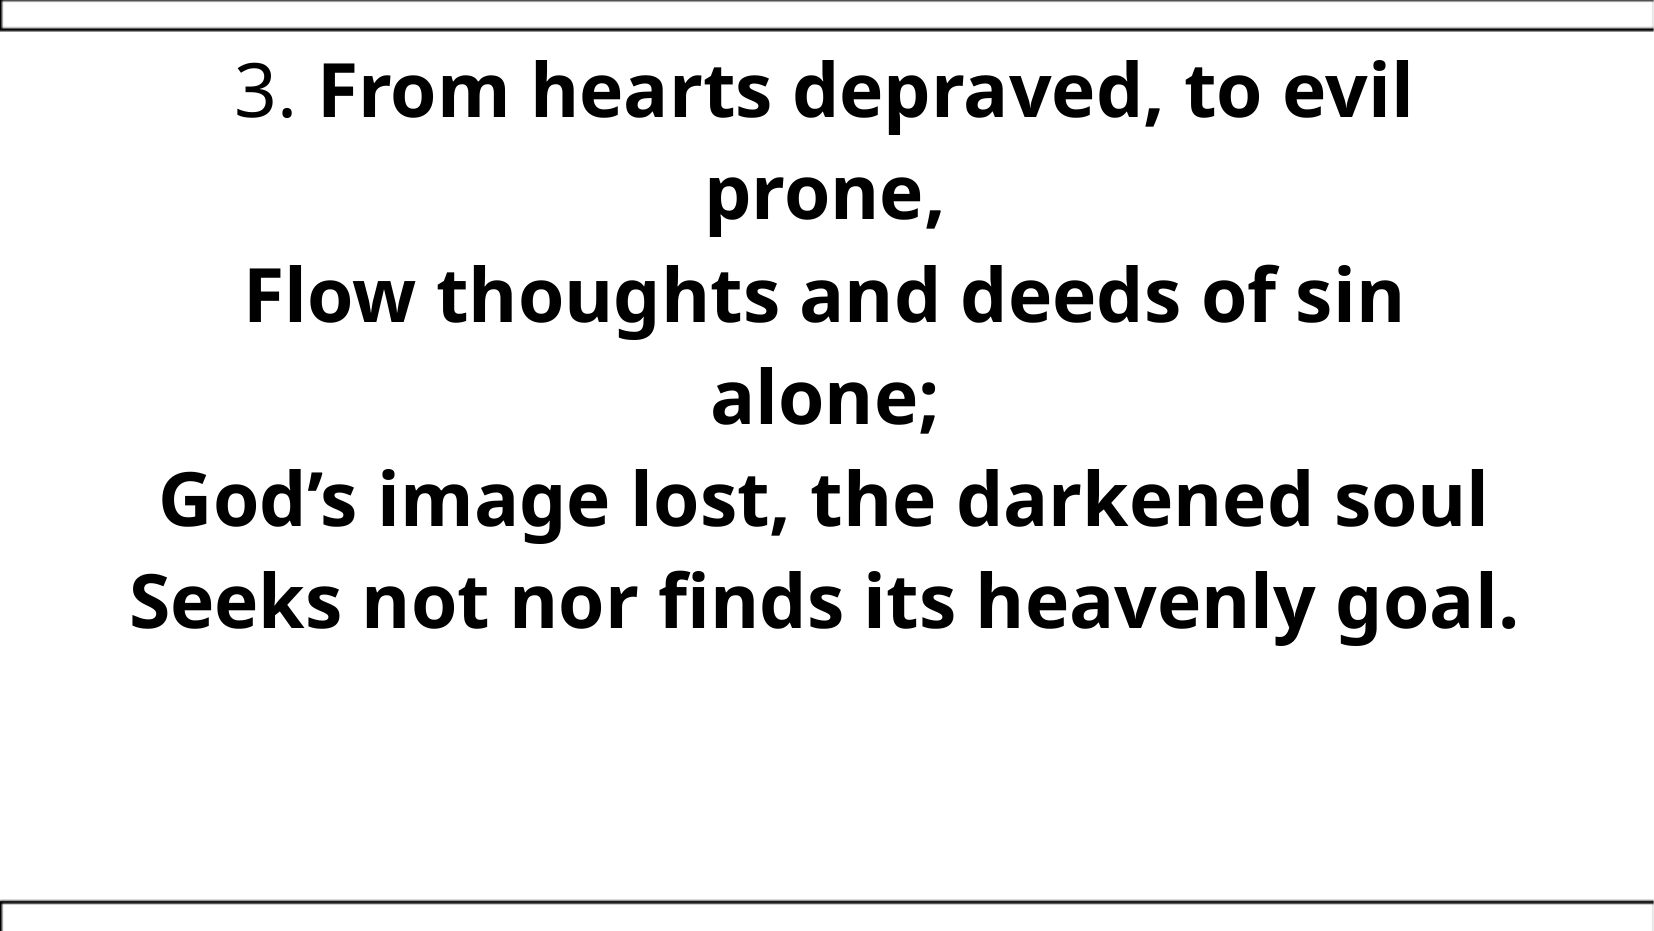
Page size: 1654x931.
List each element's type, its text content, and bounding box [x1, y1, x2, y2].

picture [0, 0, 1654, 931]
text_box 3. From hearts depraved, to evil prone, Flow thoughts and deeds of sin alone; God’s image lost, the darkened soul Seeks not nor finds its heavenly goal. [105, 30, 1546, 445]
